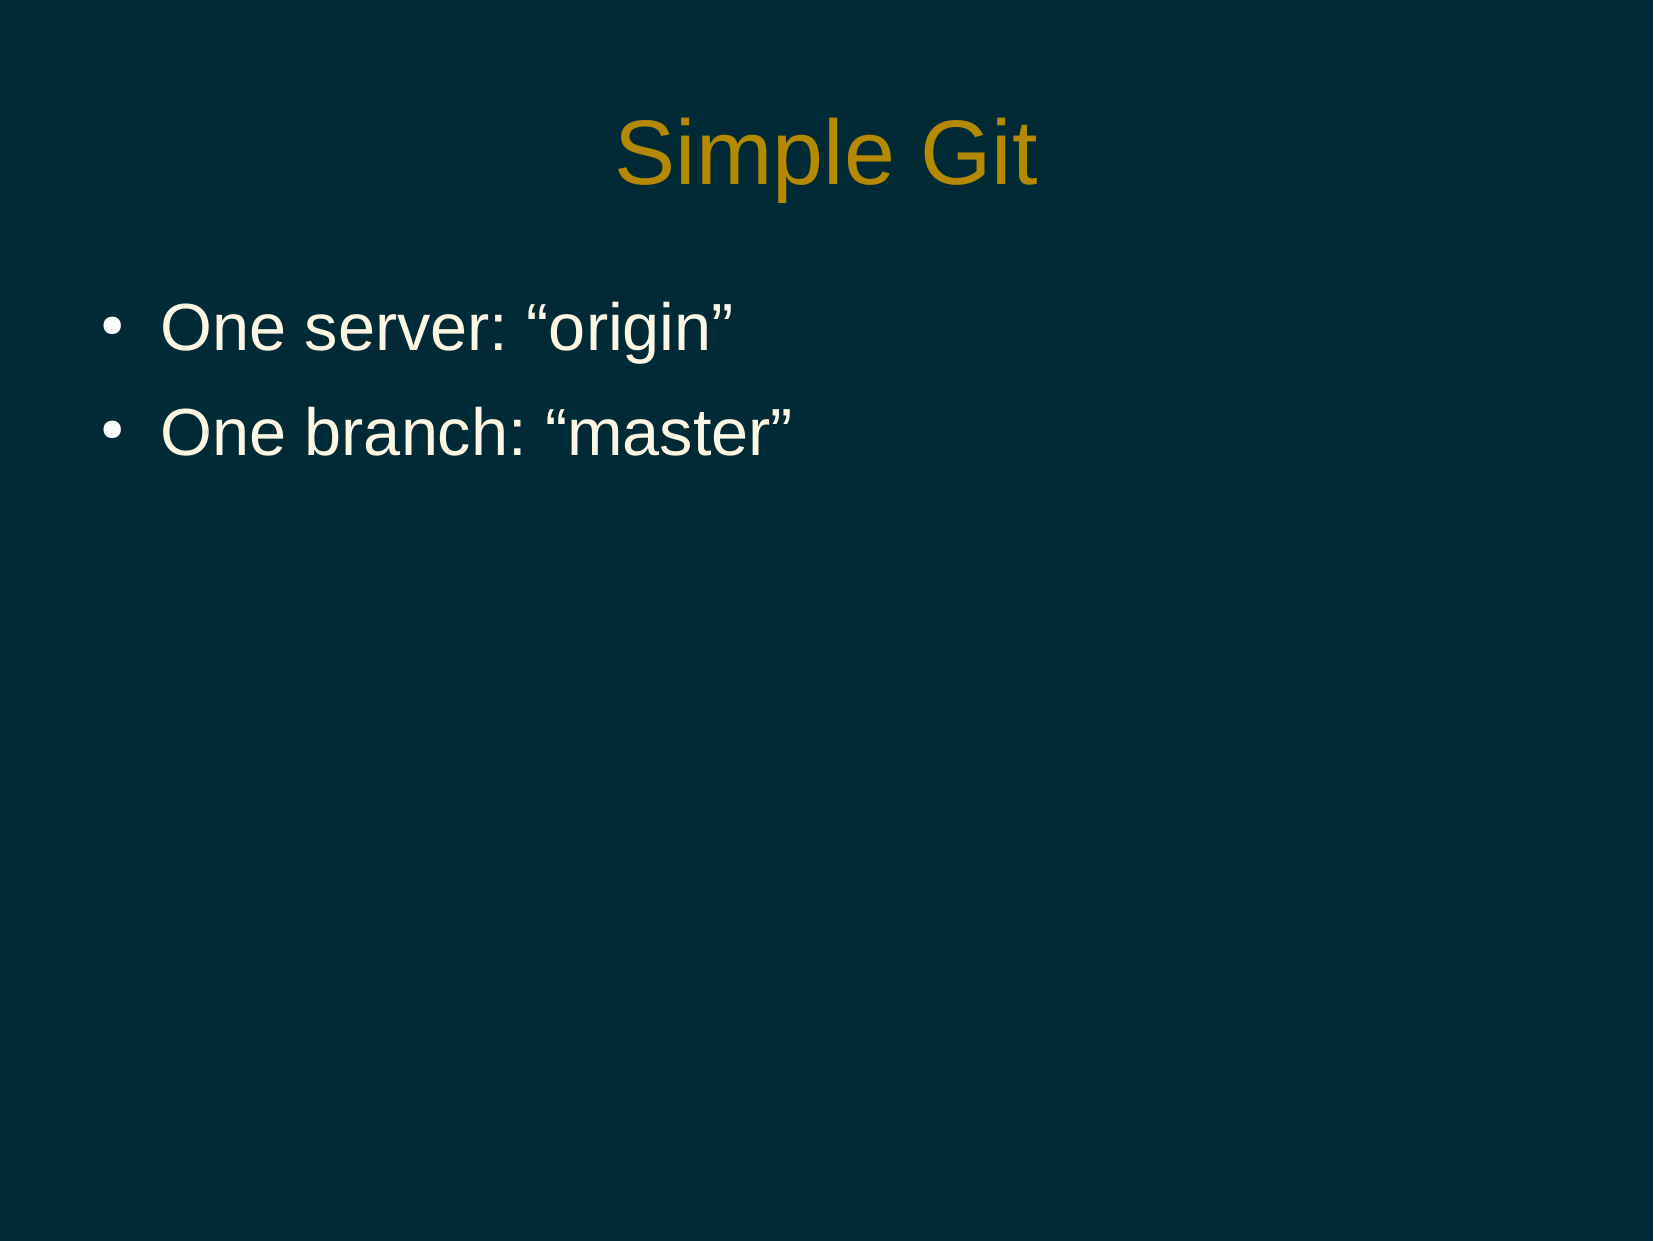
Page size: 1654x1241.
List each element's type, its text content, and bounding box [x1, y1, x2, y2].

title Simple Git [82, 49, 1571, 257]
list One server: “origin” One branch: “master” [82, 290, 1571, 1109]
